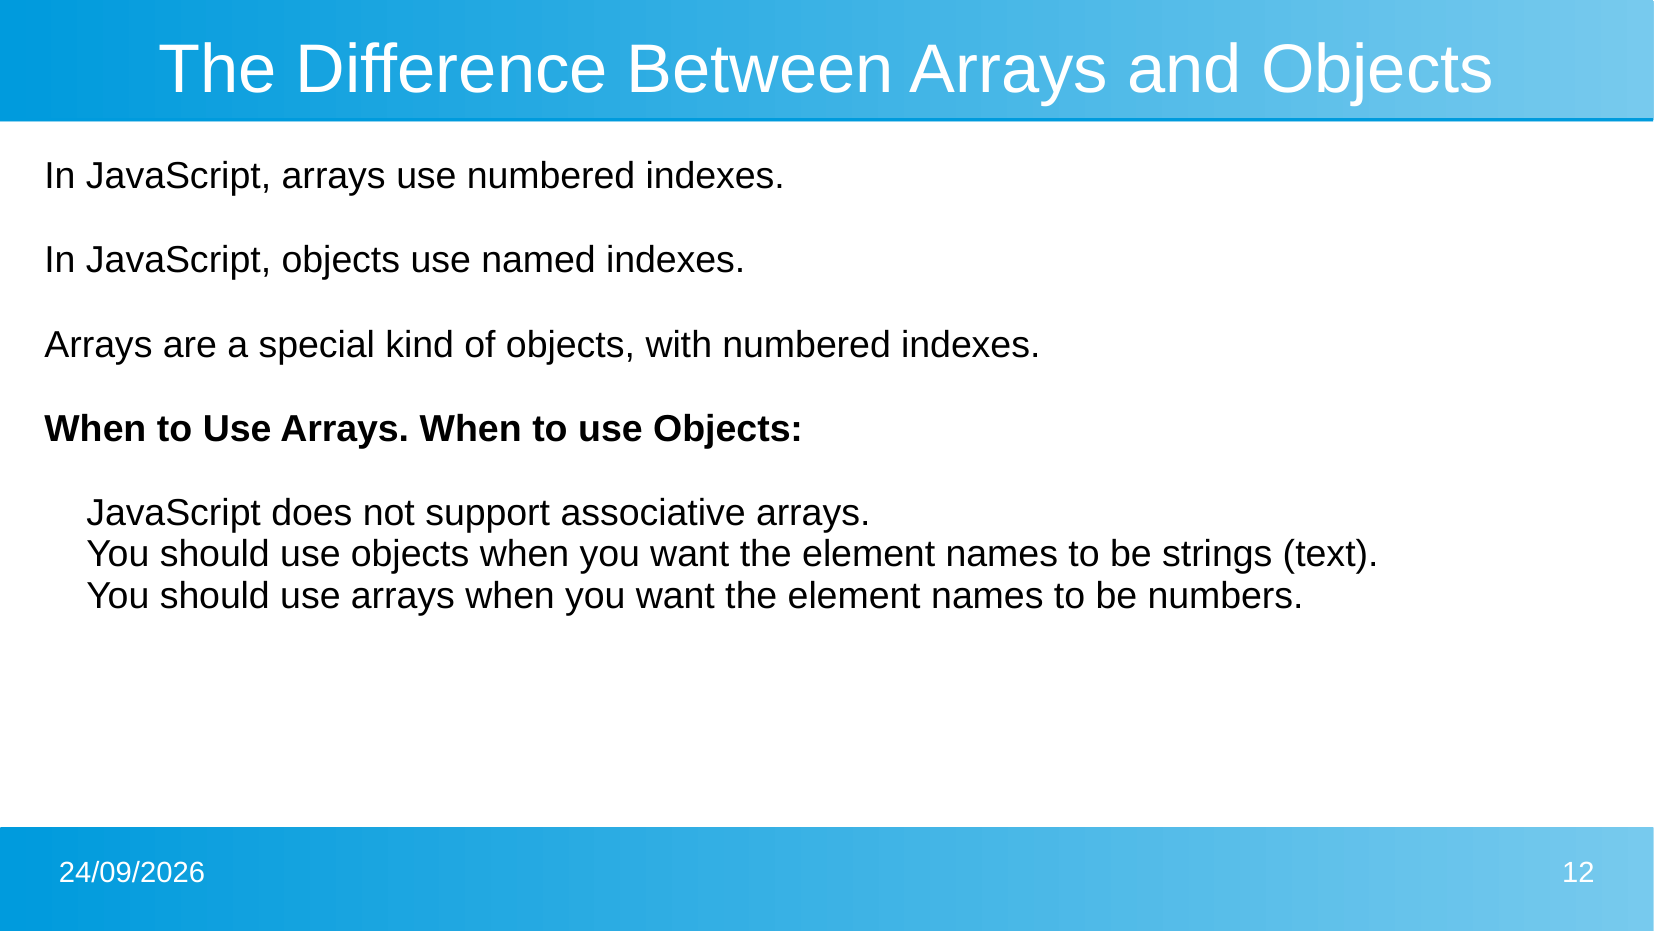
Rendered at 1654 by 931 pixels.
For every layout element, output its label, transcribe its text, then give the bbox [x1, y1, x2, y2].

title The Difference Between Arrays and Objects [59, 29, 1595, 108]
text_box In JavaScript, arrays use numbered indexes. In JavaScript, objects use named indexes. Arrays are a special kind of objects, with numbered indexes. When to Use Arrays. When to use Objects: JavaScript does not support associative arrays. You should use objects when you want the element names to be strings (text). You should use arrays when you want the element names to be numbers. [29, 147, 1595, 751]
